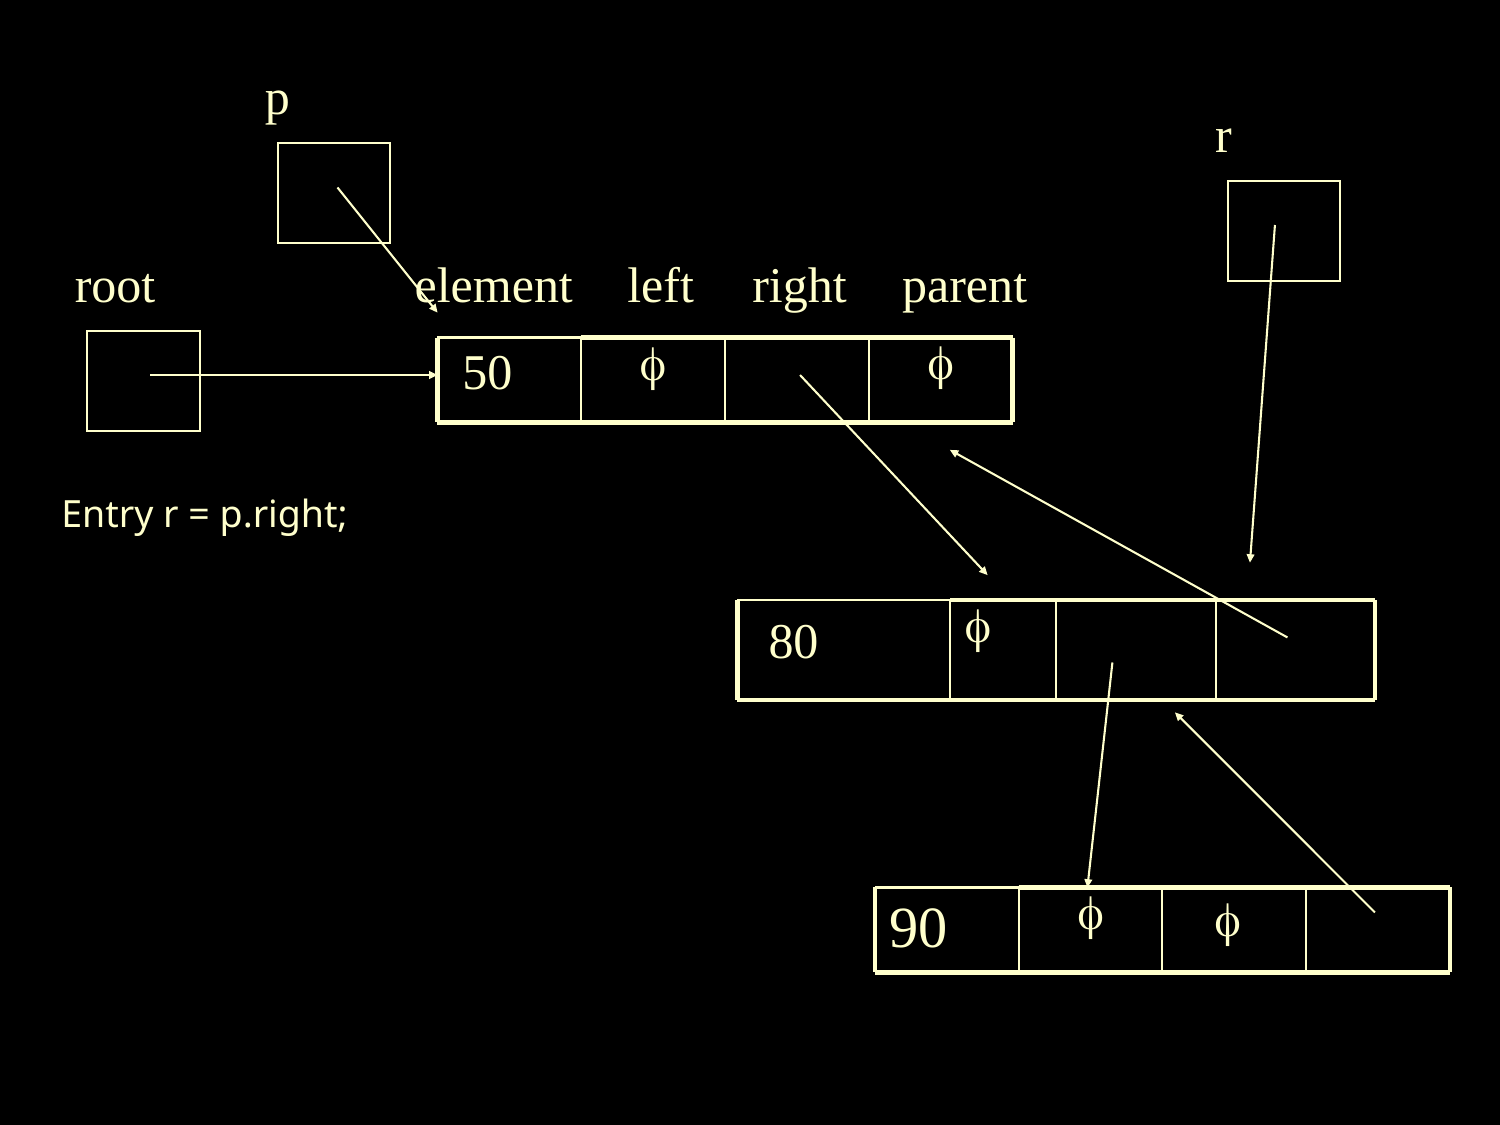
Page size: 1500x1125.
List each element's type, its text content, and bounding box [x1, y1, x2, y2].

text_box  [1062, 887, 1119, 949]
text_box left [612, 249, 710, 321]
text_box element [399, 249, 589, 321]
text_box  [1199, 894, 1256, 956]
text_box  [912, 337, 969, 399]
text_box p [250, 62, 305, 134]
text_box Entry r = p.right; [46, 480, 363, 547]
text_box 90 [877, 889, 1018, 970]
text_box r [1200, 99, 1247, 171]
text_box 80 [753, 606, 834, 678]
text_box  [951, 602, 1055, 698]
text_box 50 [447, 337, 528, 409]
text_box  [582, 340, 724, 420]
text_box parent [887, 249, 1043, 321]
text_box right [737, 249, 862, 321]
text_box root [59, 249, 171, 321]
